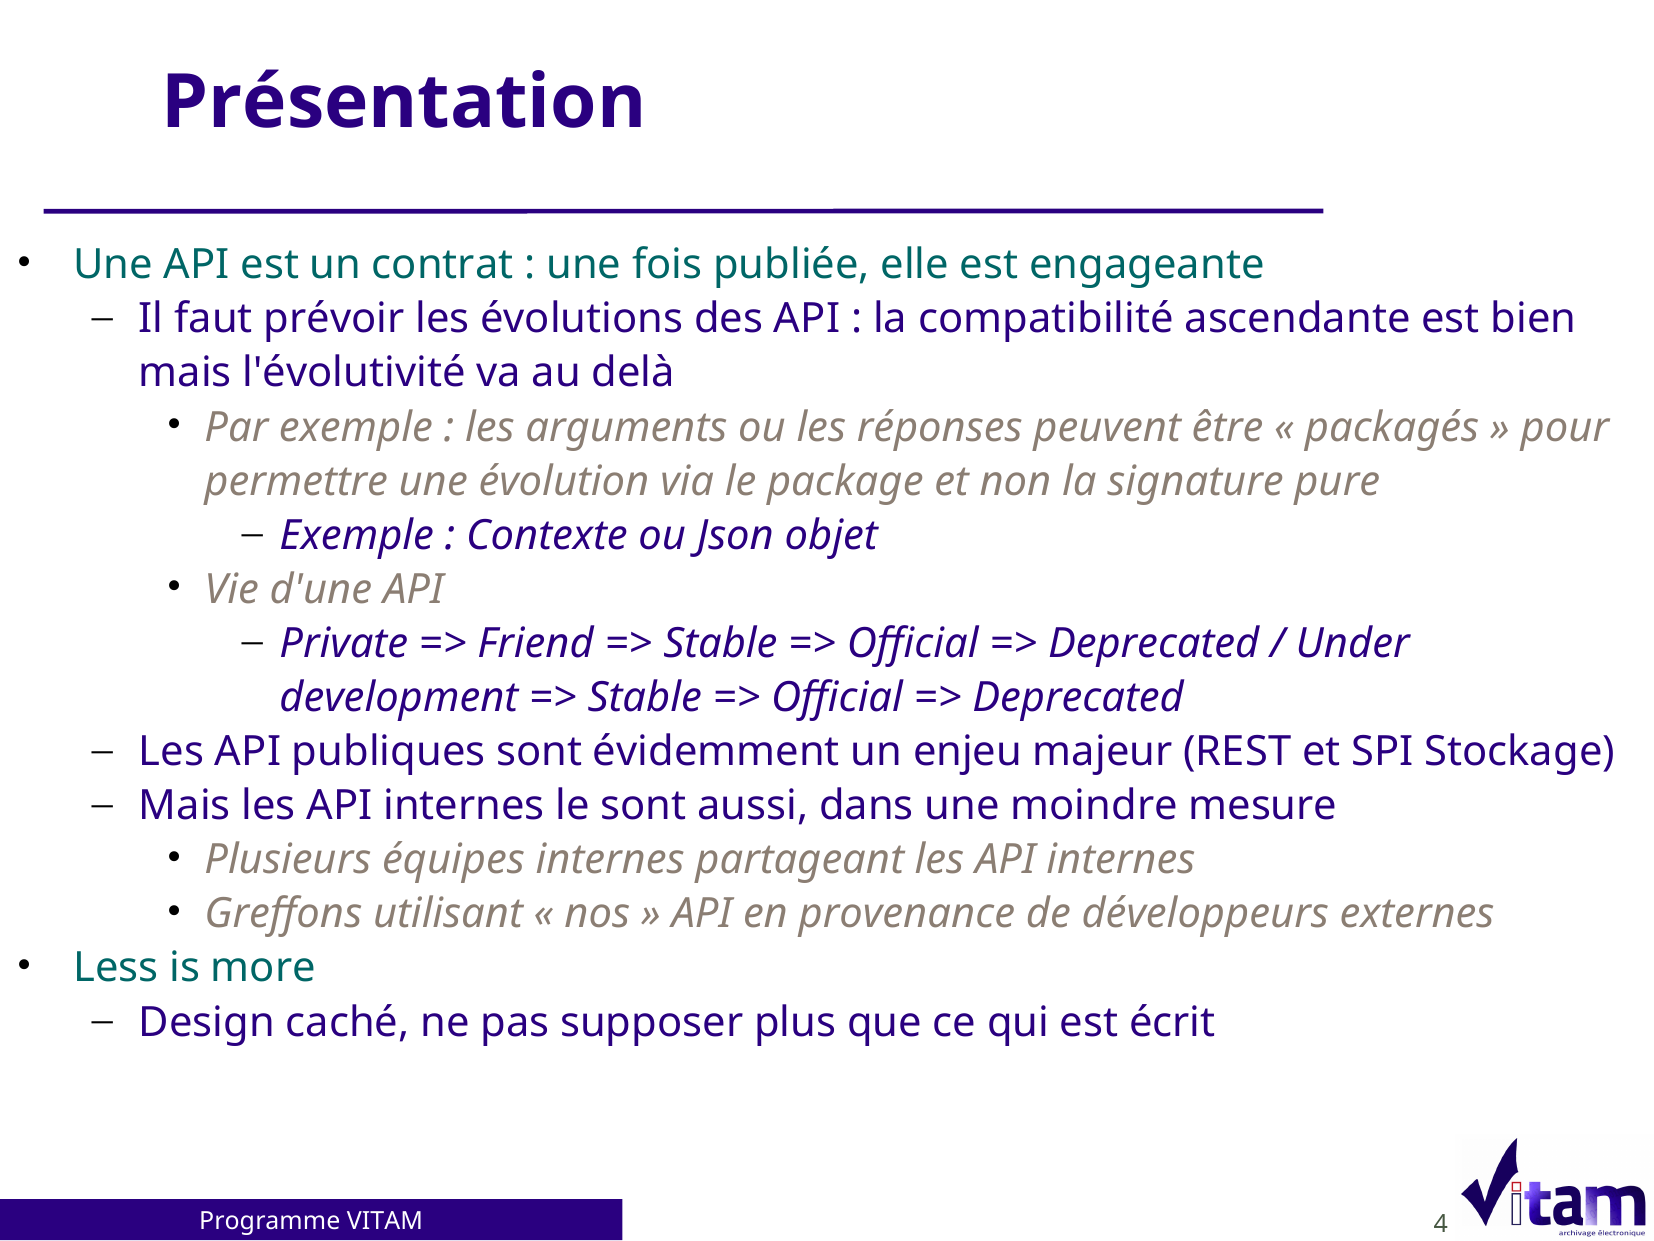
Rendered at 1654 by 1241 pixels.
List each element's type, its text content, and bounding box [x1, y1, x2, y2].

list Une API est un contrat : une fois publiée, elle est engageante Il faut prévoir les évolutions des API : la compatibilité ascendante est bien mais l'évolutivité va au delà Par exemple : les arguments ou les réponses peuvent être « packagés » pour permettre une évolution via le package et non la signature pure Exemple : Contexte ou Json objet Vie d'une API Private => Friend => Stable => Official => Deprecated / Under development => Stable => Official => Deprecated Les API publiques sont évidemment un enjeu majeur (REST et SPI Stockage) Mais les API internes le sont aussi, dans une moindre mesure Plusieurs équipes internes partageant les API internes Greffons utilisant « nos » API en provenance de développeurs externes Less is more Design caché, ne pas supposer plus que ce qui est écrit [2, 227, 1642, 1185]
picture [1455, 1134, 1654, 1241]
title Présentation [147, 22, 1628, 179]
